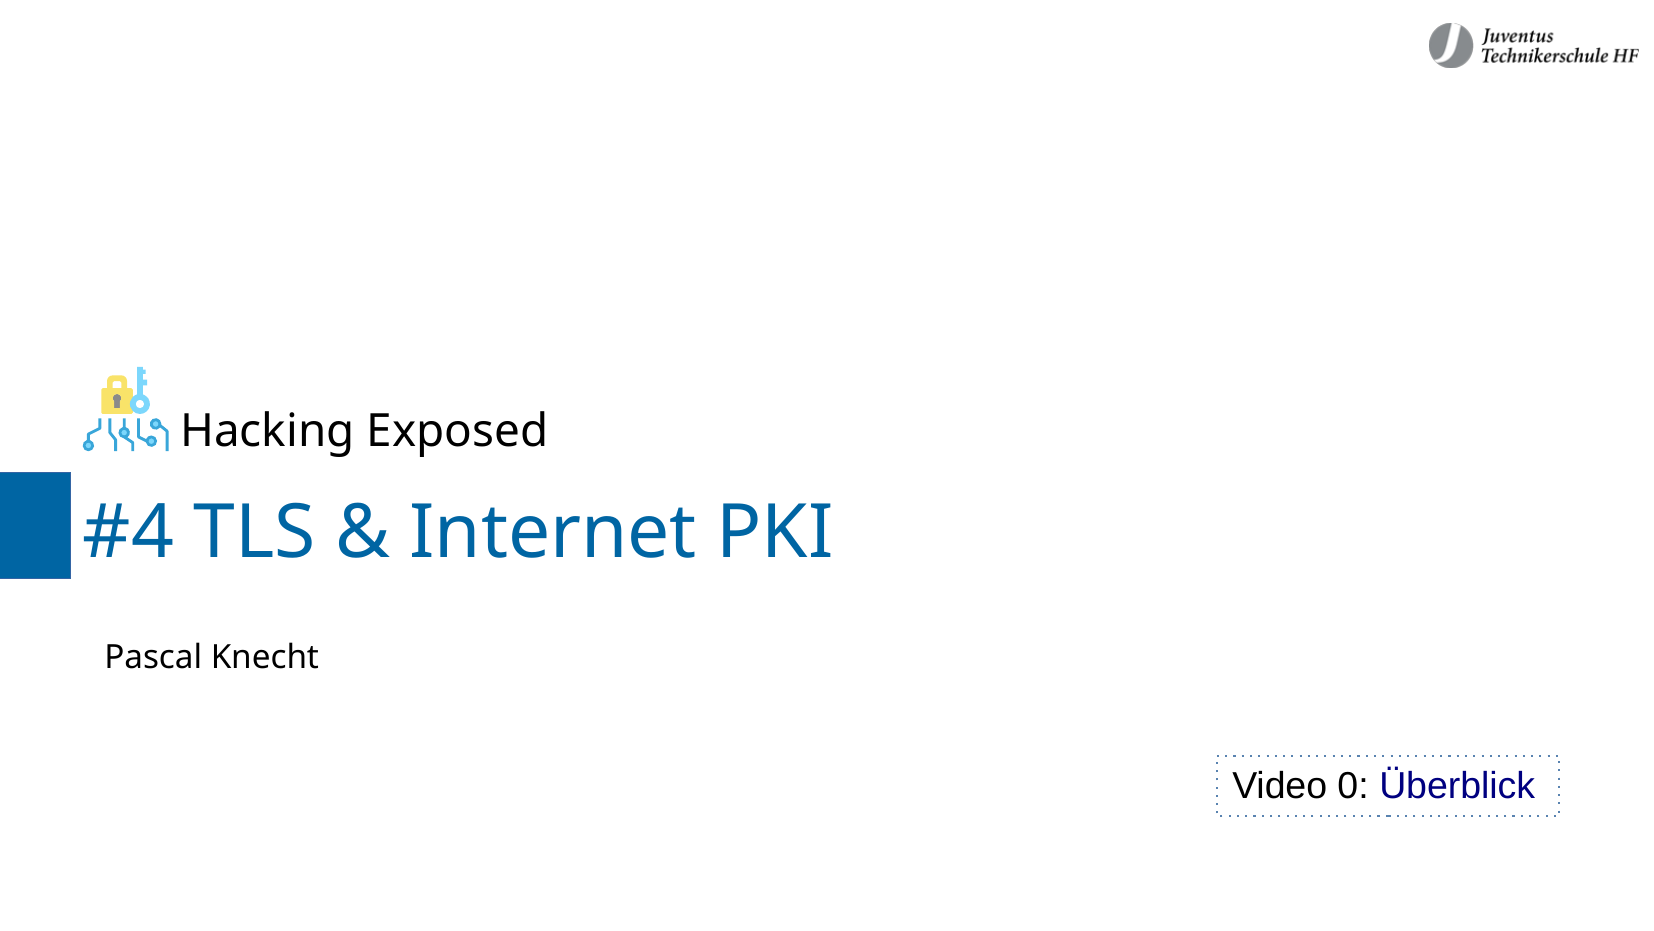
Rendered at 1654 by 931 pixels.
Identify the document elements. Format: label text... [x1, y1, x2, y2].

title #4 TLS & Internet PKI [82, 450, 1571, 606]
text_box Video 0: Überblick [1216, 755, 1560, 816]
picture [1429, 23, 1639, 68]
